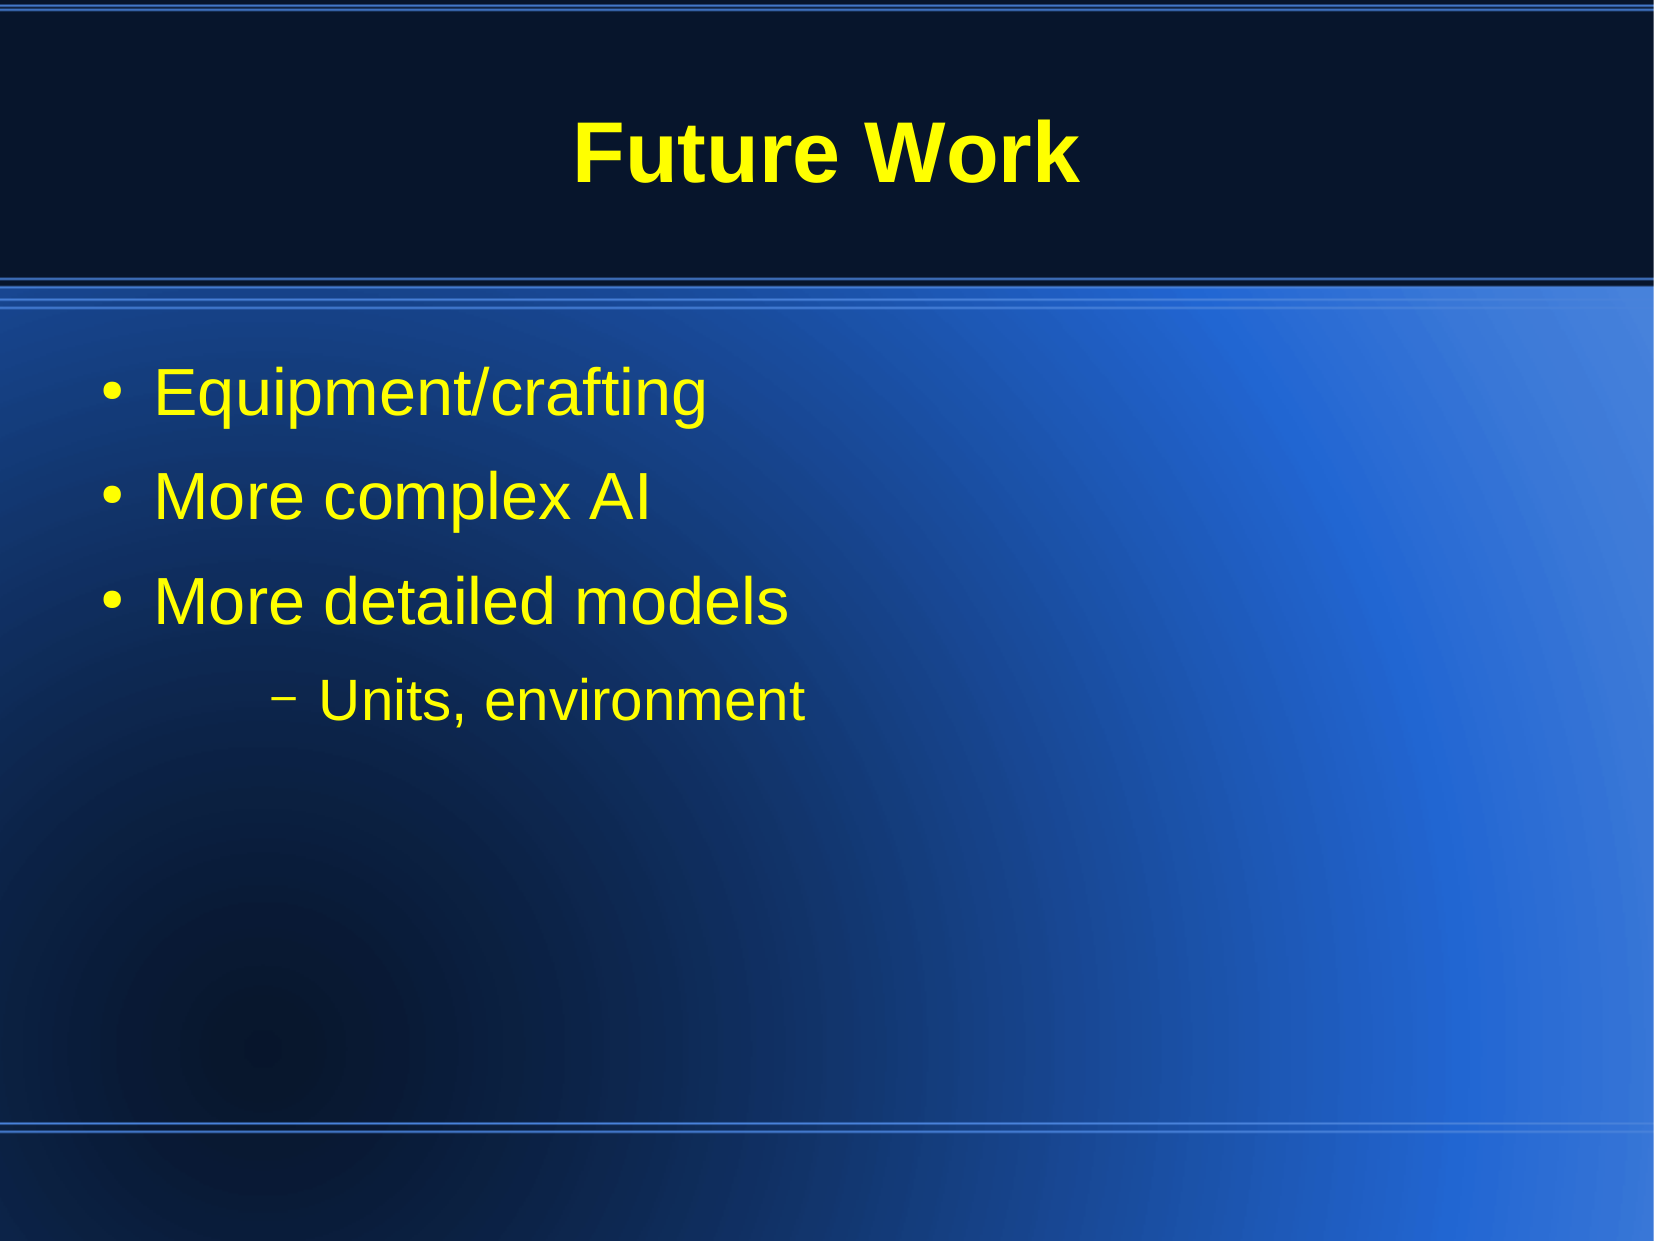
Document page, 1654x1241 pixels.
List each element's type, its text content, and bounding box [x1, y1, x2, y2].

picture [0, 0, 1654, 1241]
list Equipment/crafting More complex AI More detailed models Units, environment [82, 355, 1571, 1058]
title Future Work [82, 49, 1571, 257]
